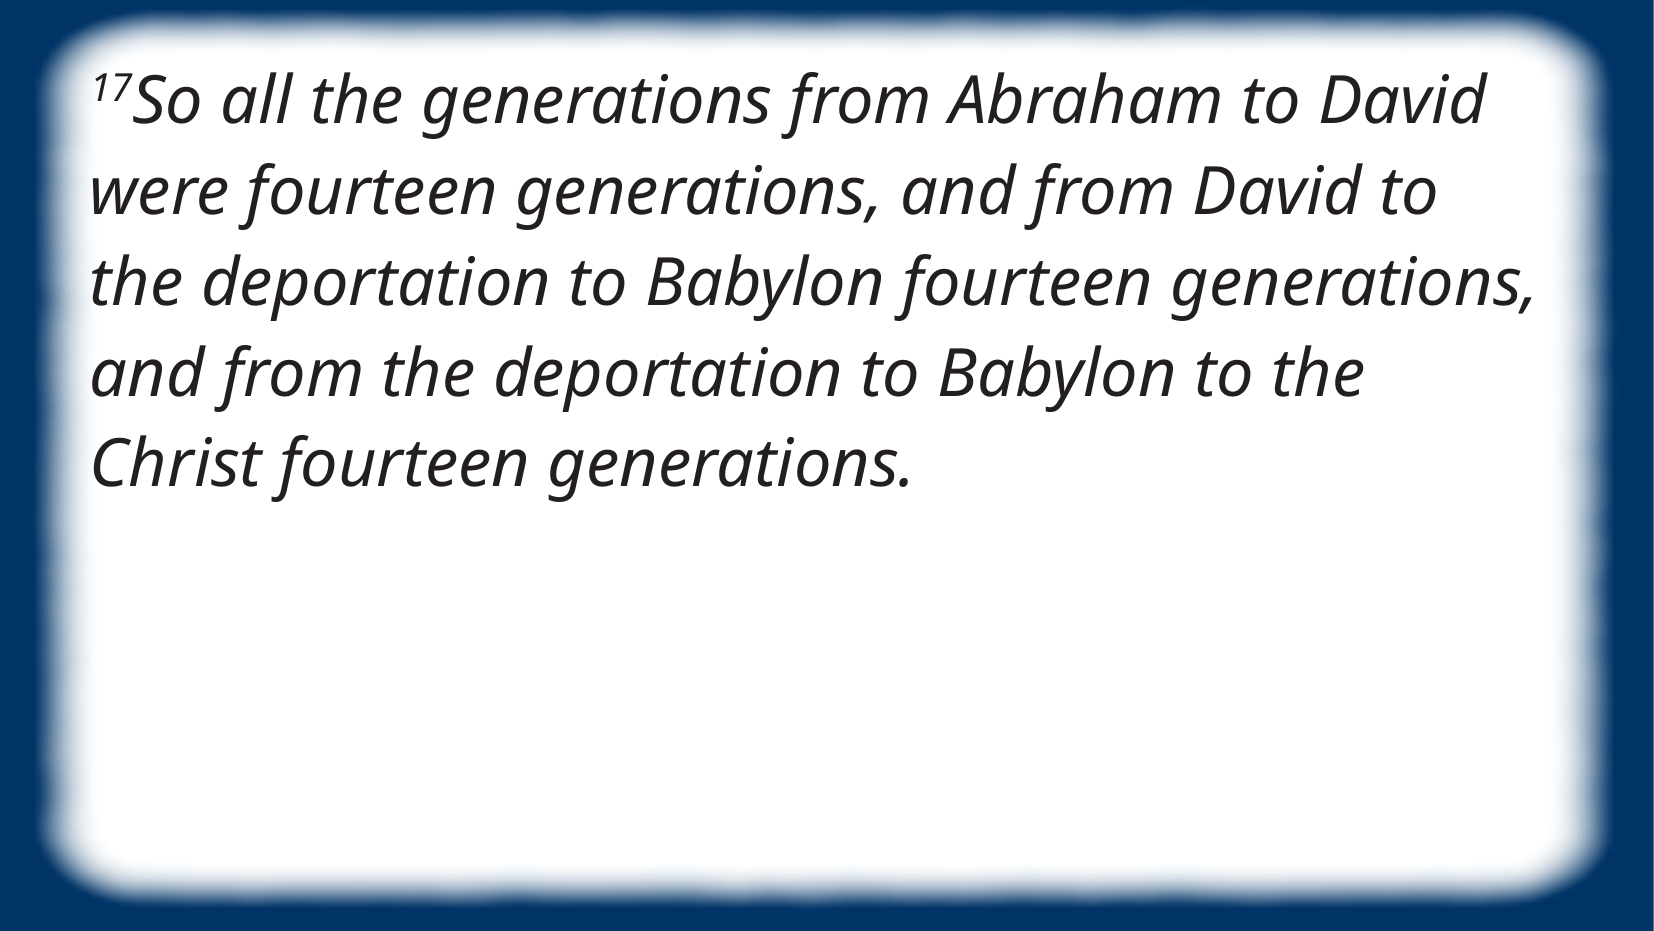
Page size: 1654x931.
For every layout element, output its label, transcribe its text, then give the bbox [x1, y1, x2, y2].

text_box 17So all the generations from Abraham to David were fourteen generations, and from David to the deportation to Babylon fourteen generations, and from the deportation to Babylon to the Christ fourteen generations. [75, 45, 1561, 526]
picture [0, 0, 1654, 931]
